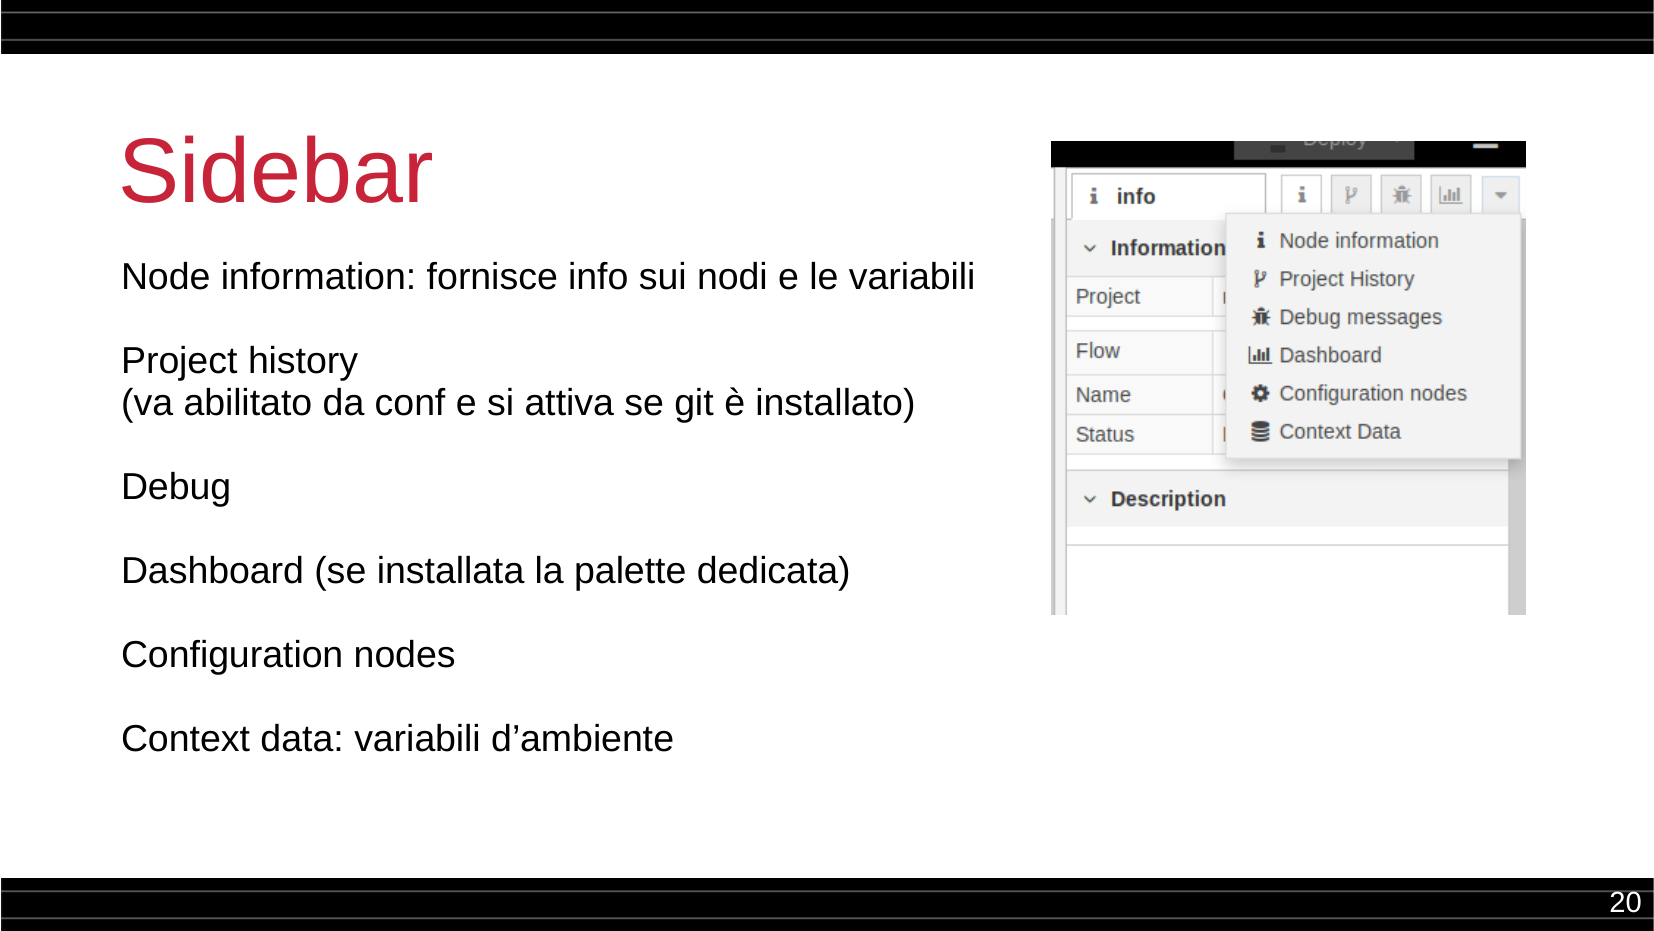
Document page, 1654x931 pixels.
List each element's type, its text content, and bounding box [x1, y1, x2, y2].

picture [1051, 141, 1526, 615]
title Sidebar [118, 92, 1040, 249]
picture [1, 0, 1654, 54]
text_box Node information: fornisce info sui nodi e le variabili Project history (va abilitato da conf e si attiva se git è installato) Debug Dashboard (se installata la palette dedicata) Configuration nodes Context data: variabili d’ambiente [106, 248, 1016, 809]
picture [1, 878, 1654, 931]
